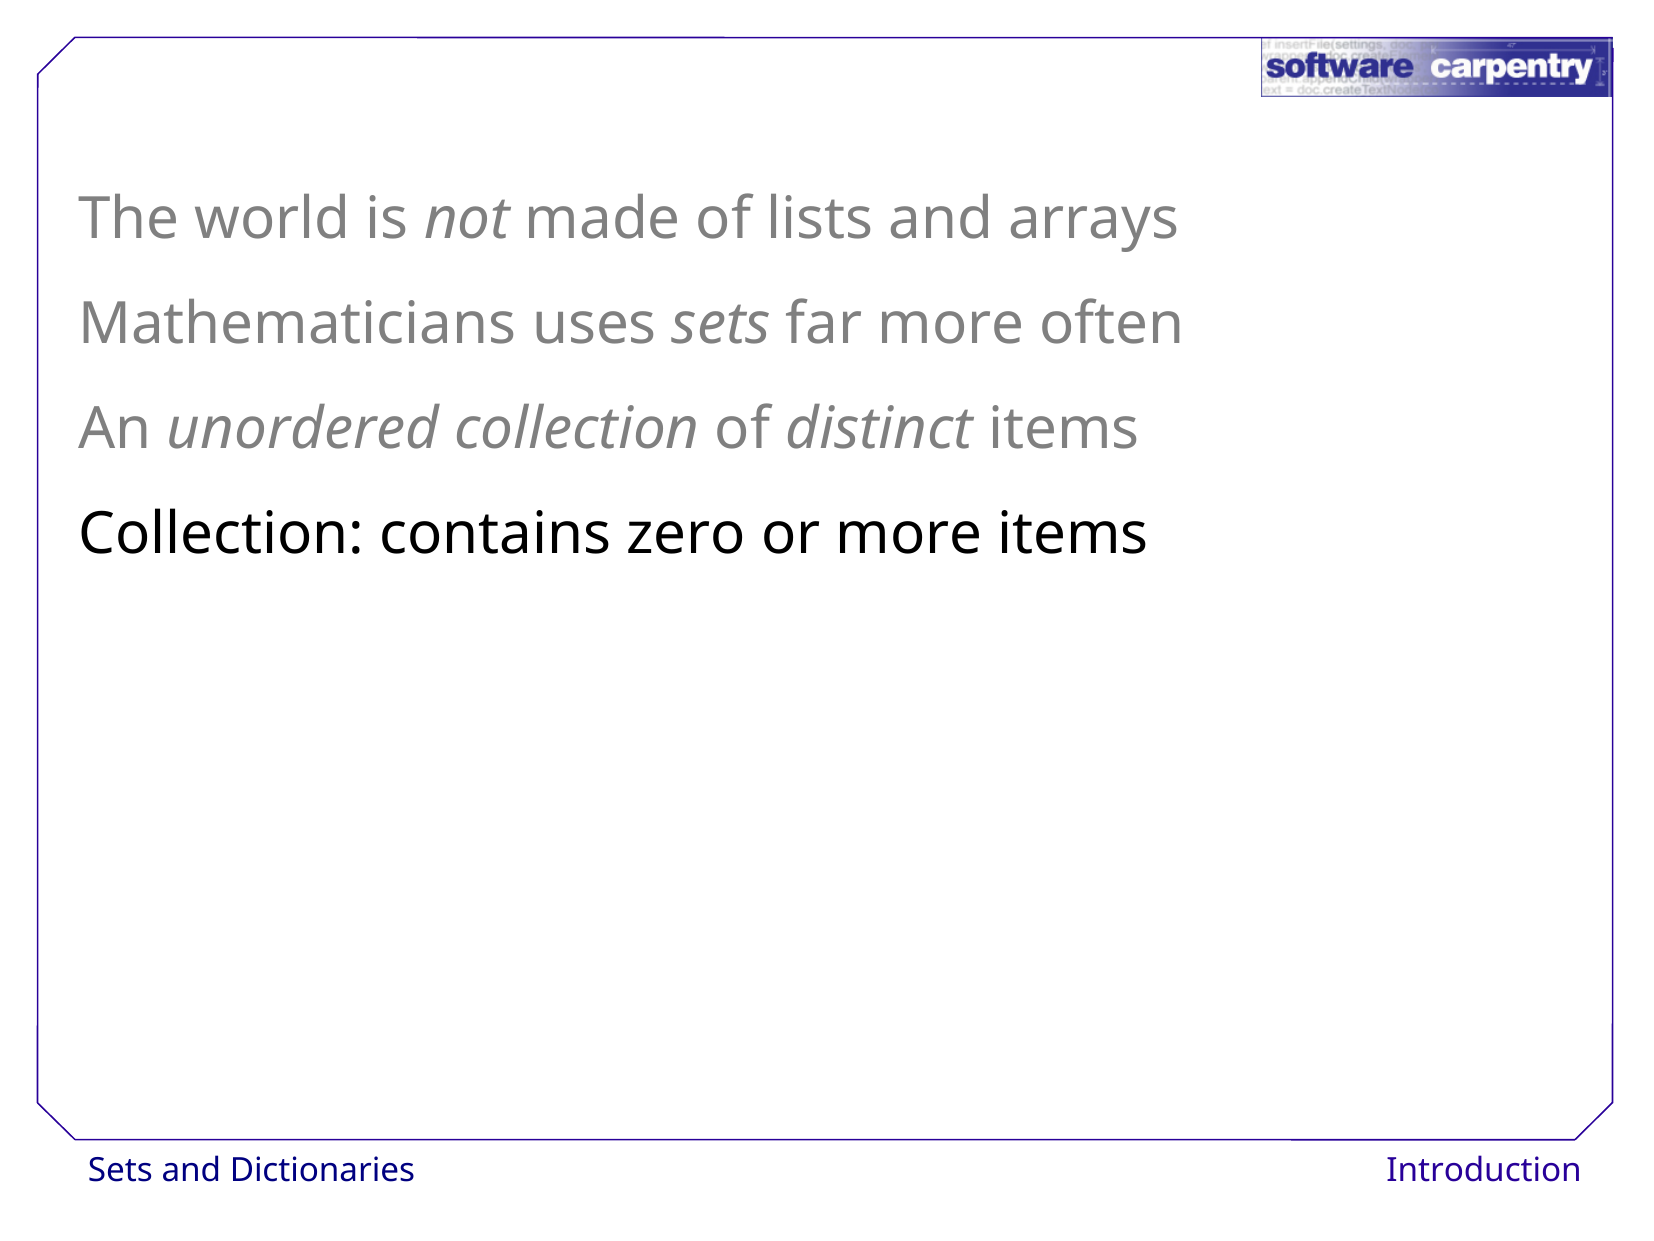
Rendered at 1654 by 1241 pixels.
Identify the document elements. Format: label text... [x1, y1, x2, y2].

text_box The world is not made of lists and arrays Mathematicians uses sets far more often An unordered collection of distinct items Collection: contains zero or more items [63, 137, 1350, 574]
picture [1261, 39, 1613, 97]
